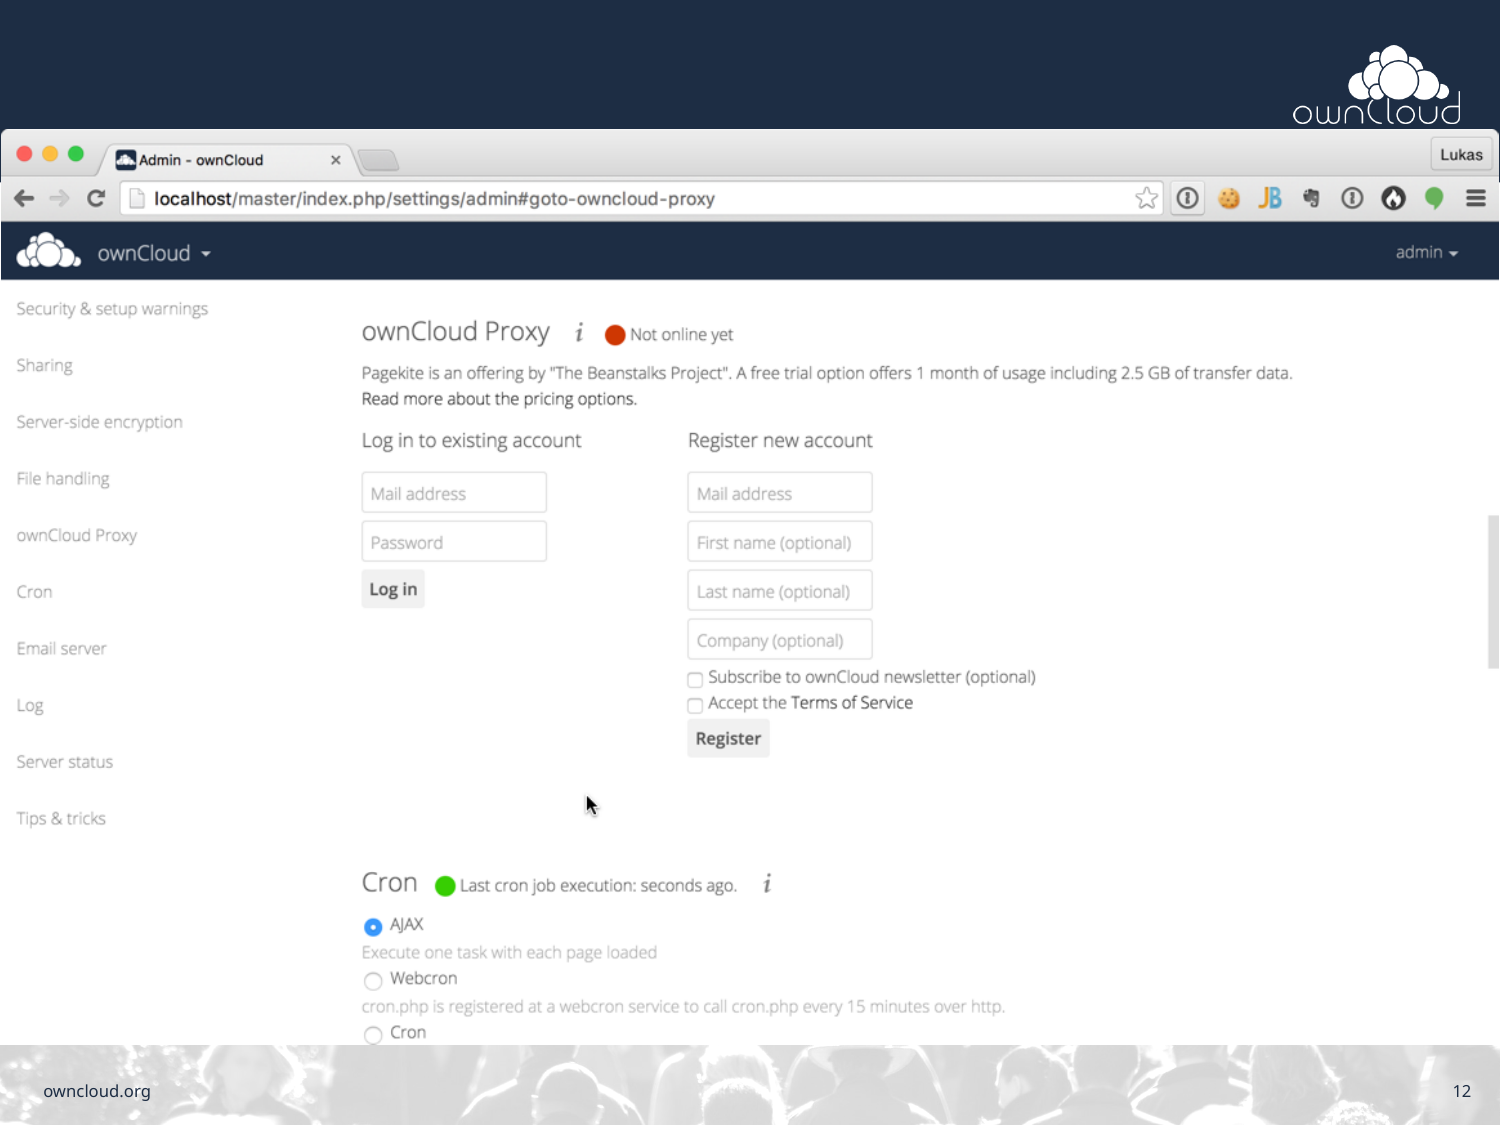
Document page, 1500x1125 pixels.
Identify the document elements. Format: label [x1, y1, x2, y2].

picture [0, 129, 1500, 1125]
picture [1293, 45, 1460, 124]
